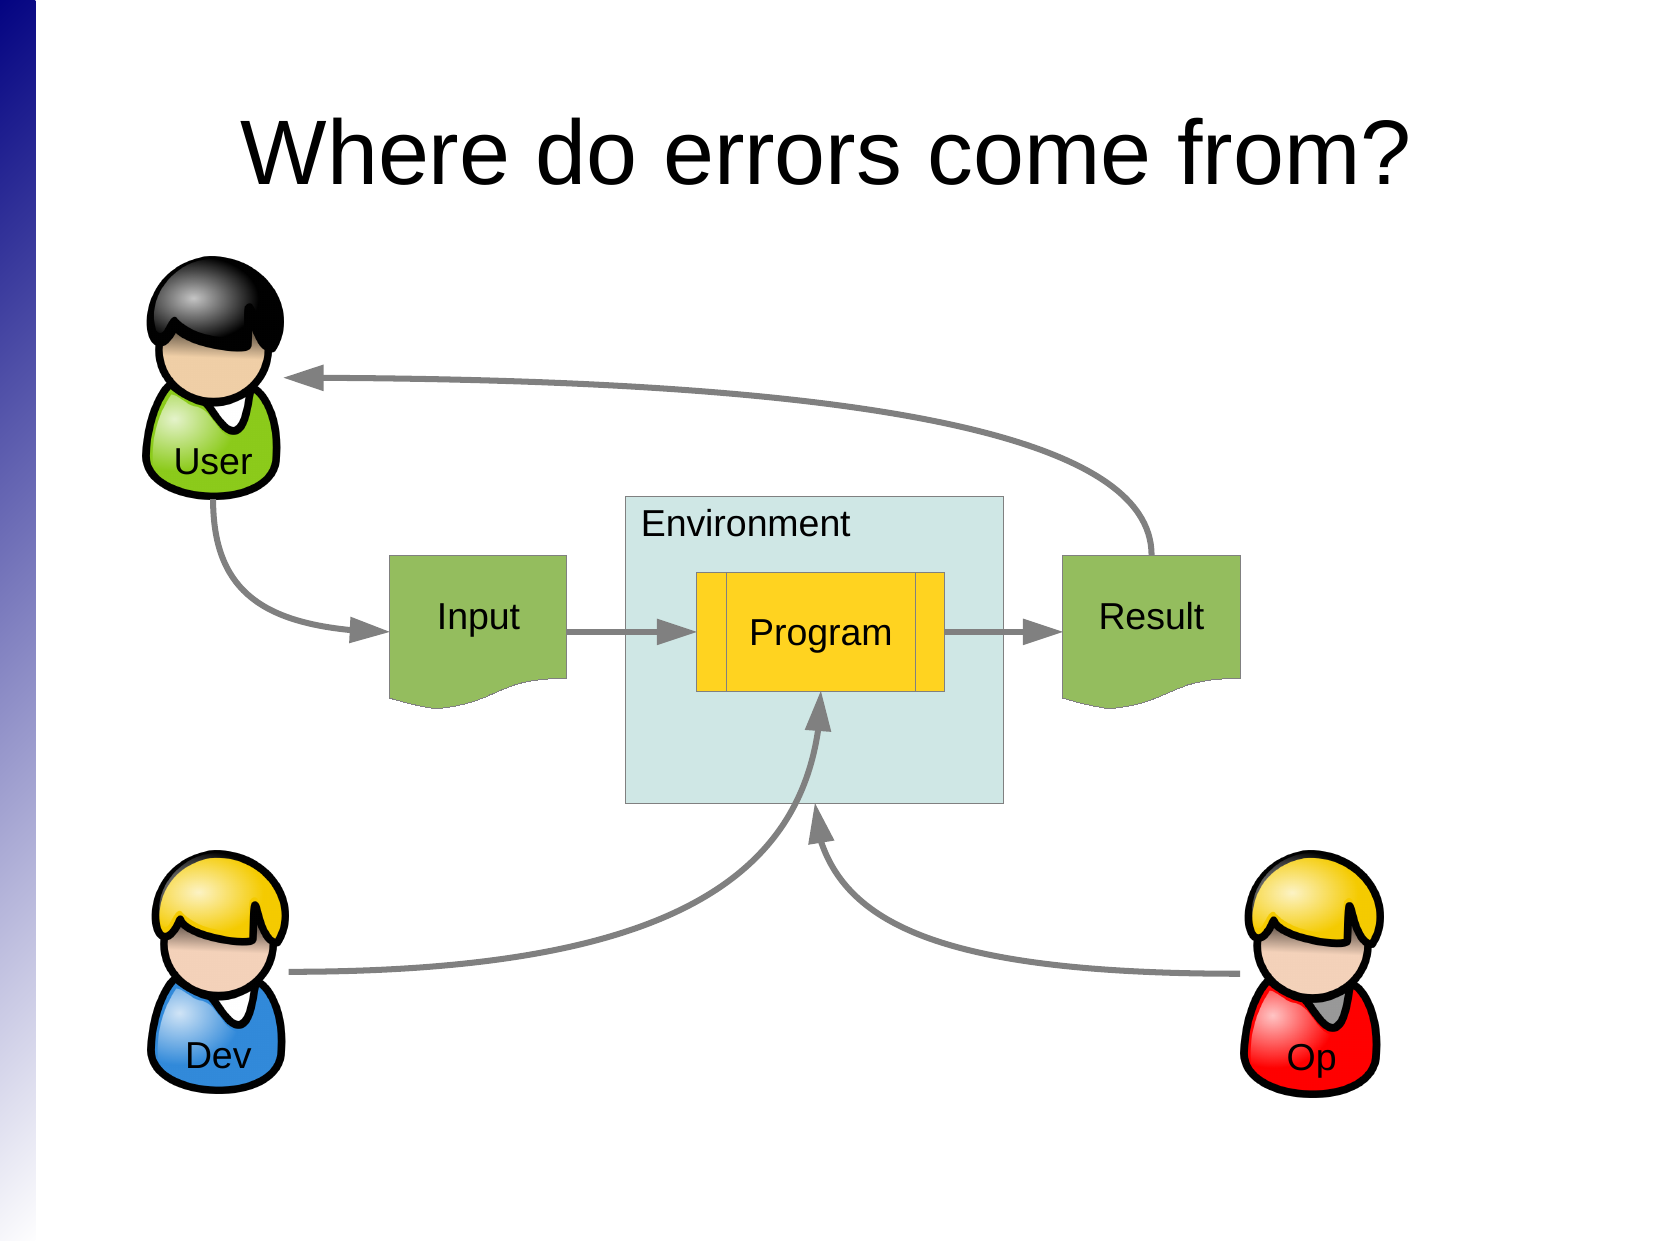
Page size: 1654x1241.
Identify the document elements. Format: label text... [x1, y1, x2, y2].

picture [147, 850, 289, 1094]
text_box Result [1062, 555, 1241, 709]
text_box Environment [625, 633, 820, 804]
picture [142, 256, 284, 500]
text_box Environment [800, 635, 1004, 804]
picture [1240, 850, 1384, 1098]
text_box Environment [625, 496, 1004, 631]
text_box Input [389, 555, 567, 709]
title Where do errors come from? [82, 49, 1571, 257]
text_box Program [697, 572, 945, 692]
